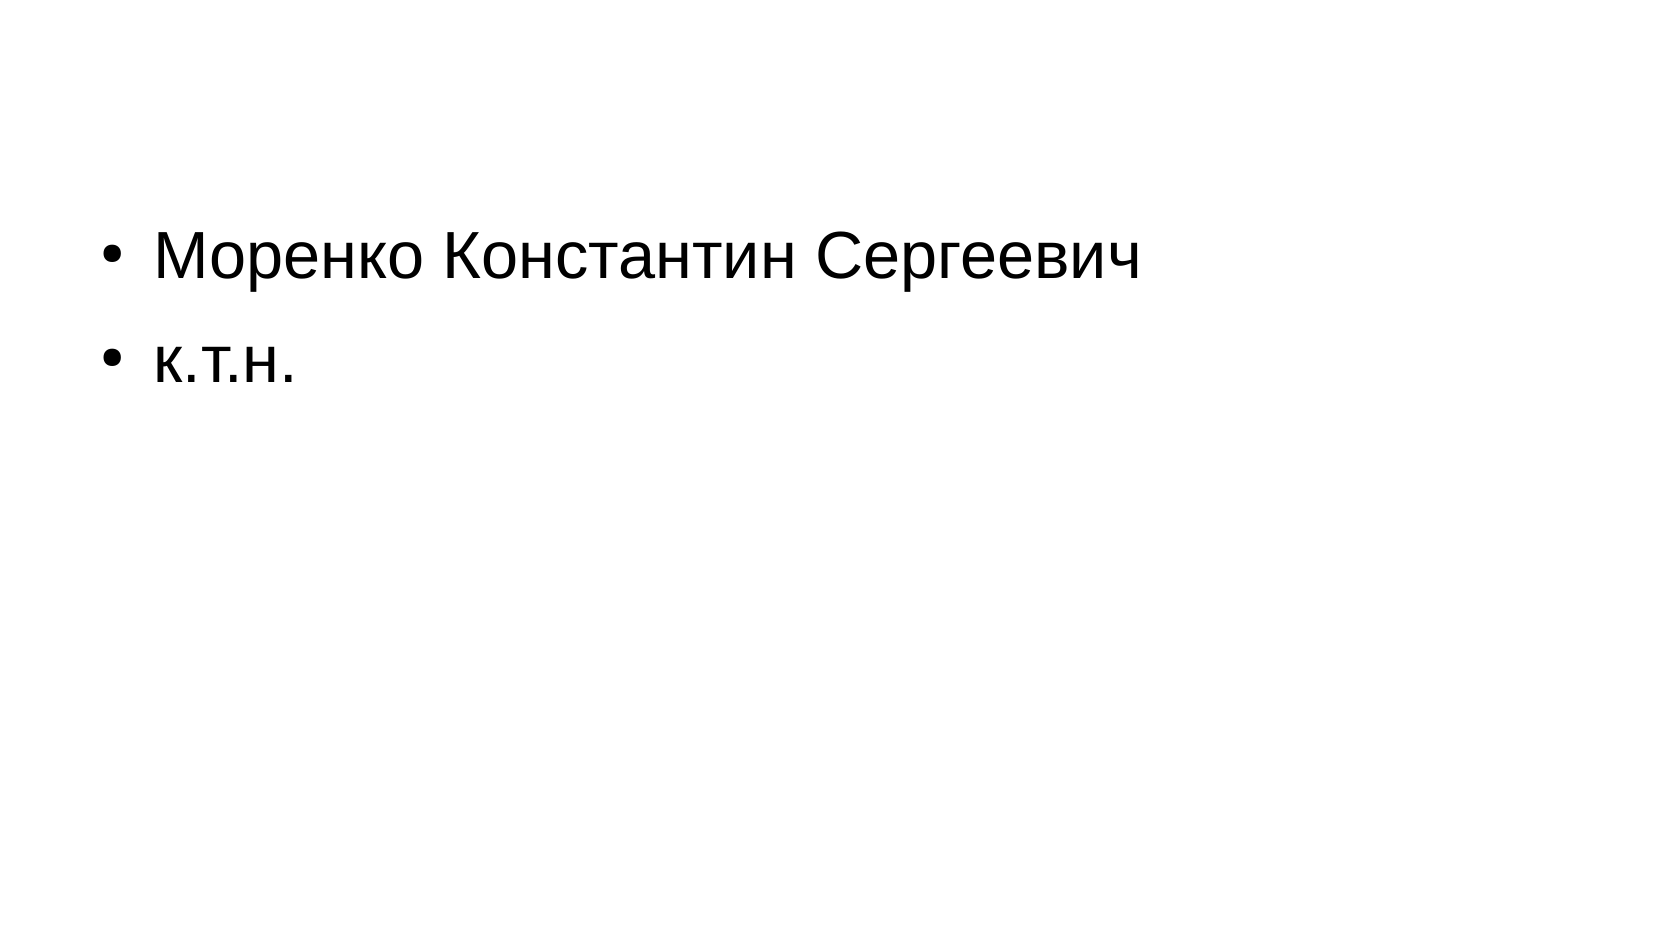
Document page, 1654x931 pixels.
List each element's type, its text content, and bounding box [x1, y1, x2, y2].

list Моренко Константин Сергеевич к.т.н. [82, 217, 1571, 758]
